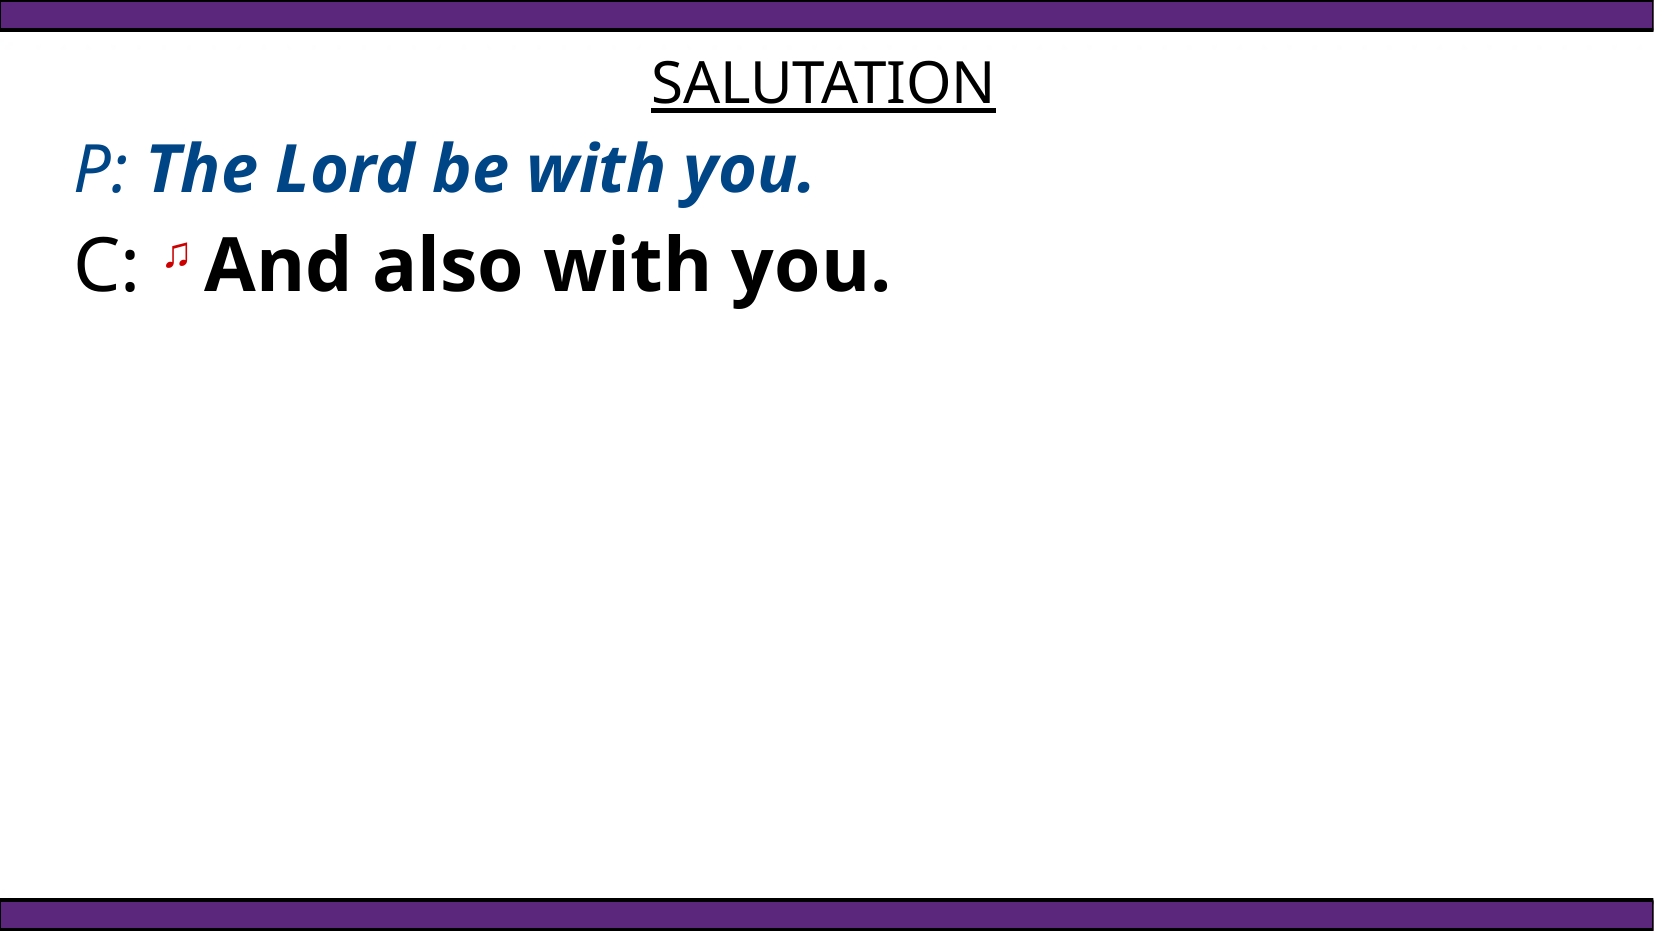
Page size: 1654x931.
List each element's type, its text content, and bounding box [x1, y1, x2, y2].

text_box [0, 0, 1654, 31]
picture [0, 31, 1654, 900]
text_box [0, 900, 1654, 931]
text_box SALUTATION P: The Lord be with you. C: ♫ And also with you. [58, 34, 1589, 316]
